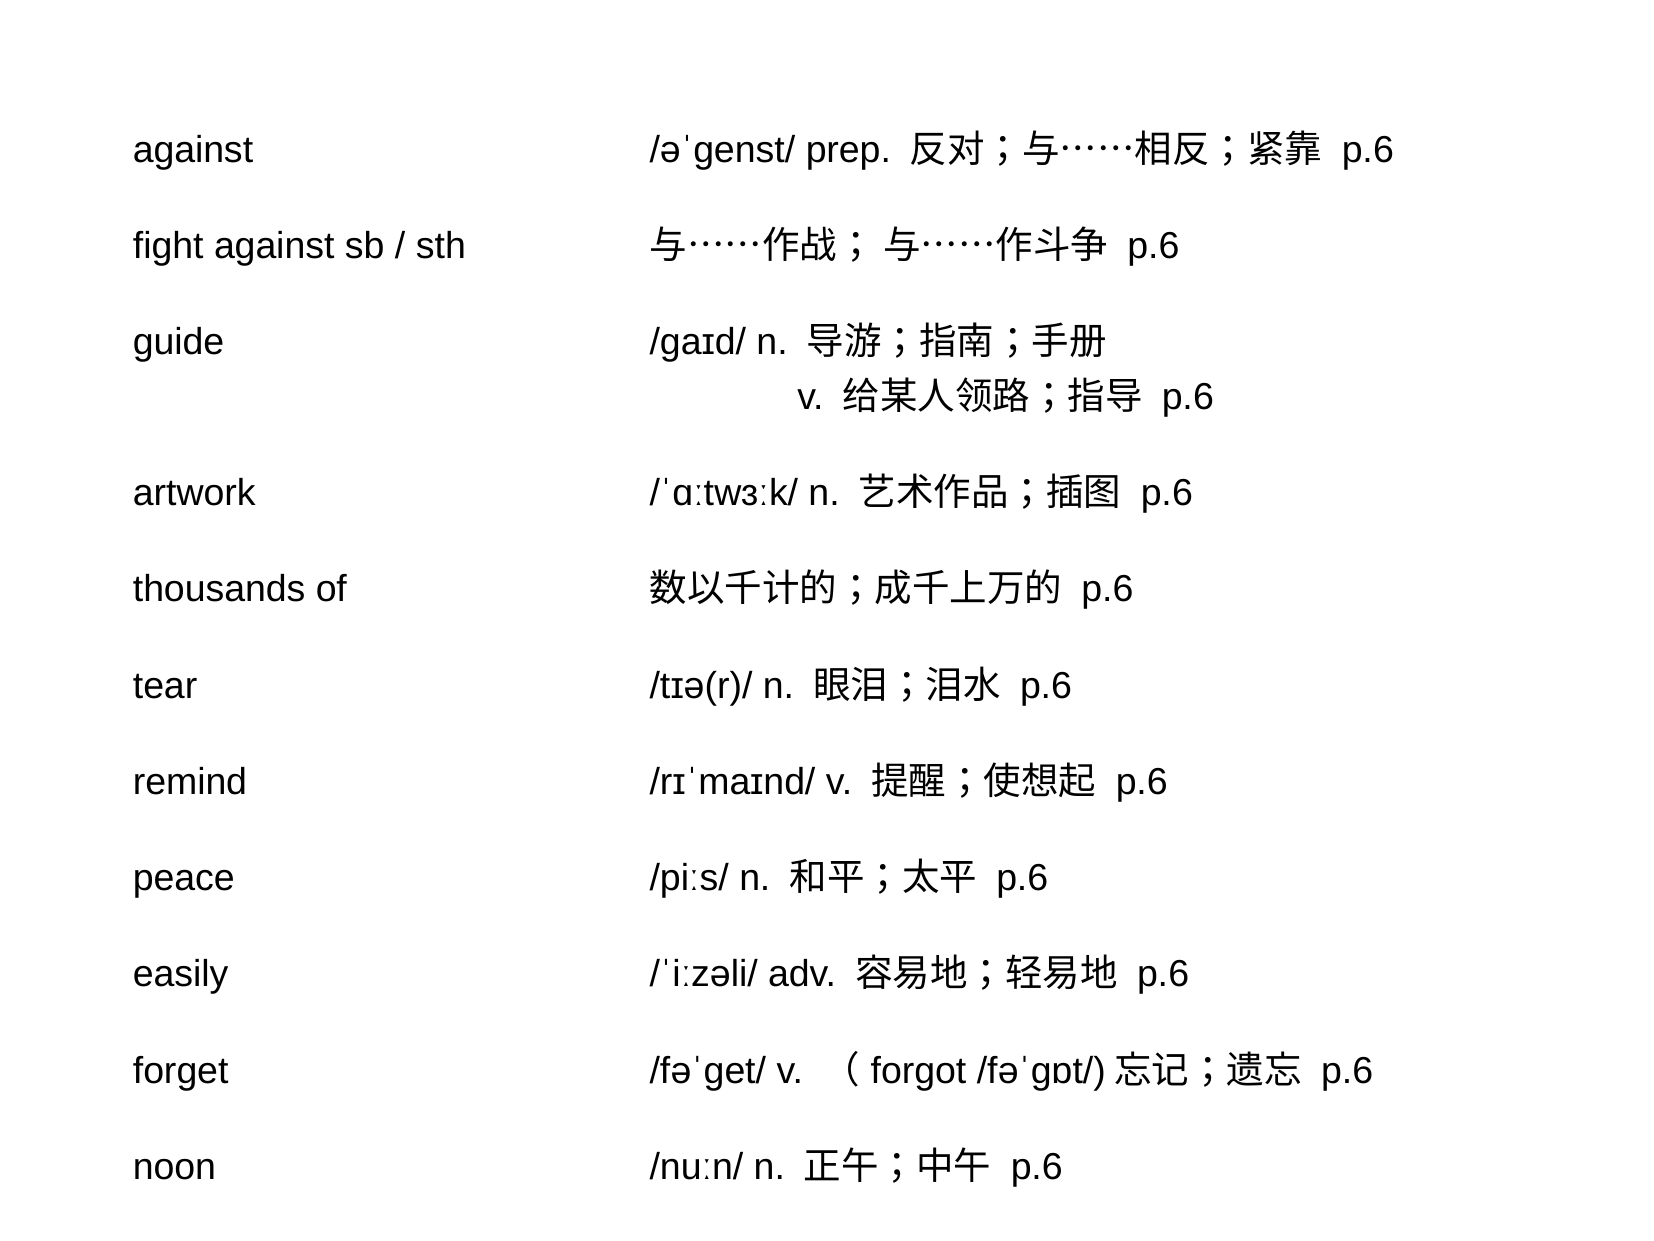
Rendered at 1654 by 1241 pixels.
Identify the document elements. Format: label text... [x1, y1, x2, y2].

text_box against /əˈɡenst/ prep. 反对；与……相反；紧靠 p.6 fight against sb / sth 与……作战； 与……作斗争 p.6 guide /ɡaɪd/ n. 导游；指南；手册 v. 给某人领路；指导 p.6 artwork /ˈɑːtwɜːk/ n. 艺术作品；插图 p.6 thousands of 数以千计的；成千上万的 p.6 tear /tɪə(r)/ n. 眼泪；泪水 p.6 remind /rɪˈmaɪnd/ v. 提醒；使想起 p.6 peace /piːs/ n. 和平；太平 p.6 easily /ˈiːzəli/ adv. 容易地；轻易地 p.6 forget /fəˈɡet/ v. （forgot /fəˈɡɒt/)忘记；遗忘 p.6 noon /nuːn/ n. 正午；中午 p.6 sick /sɪk/ adj. 生病的；恶心的 p.6 [118, 111, 1483, 1136]
